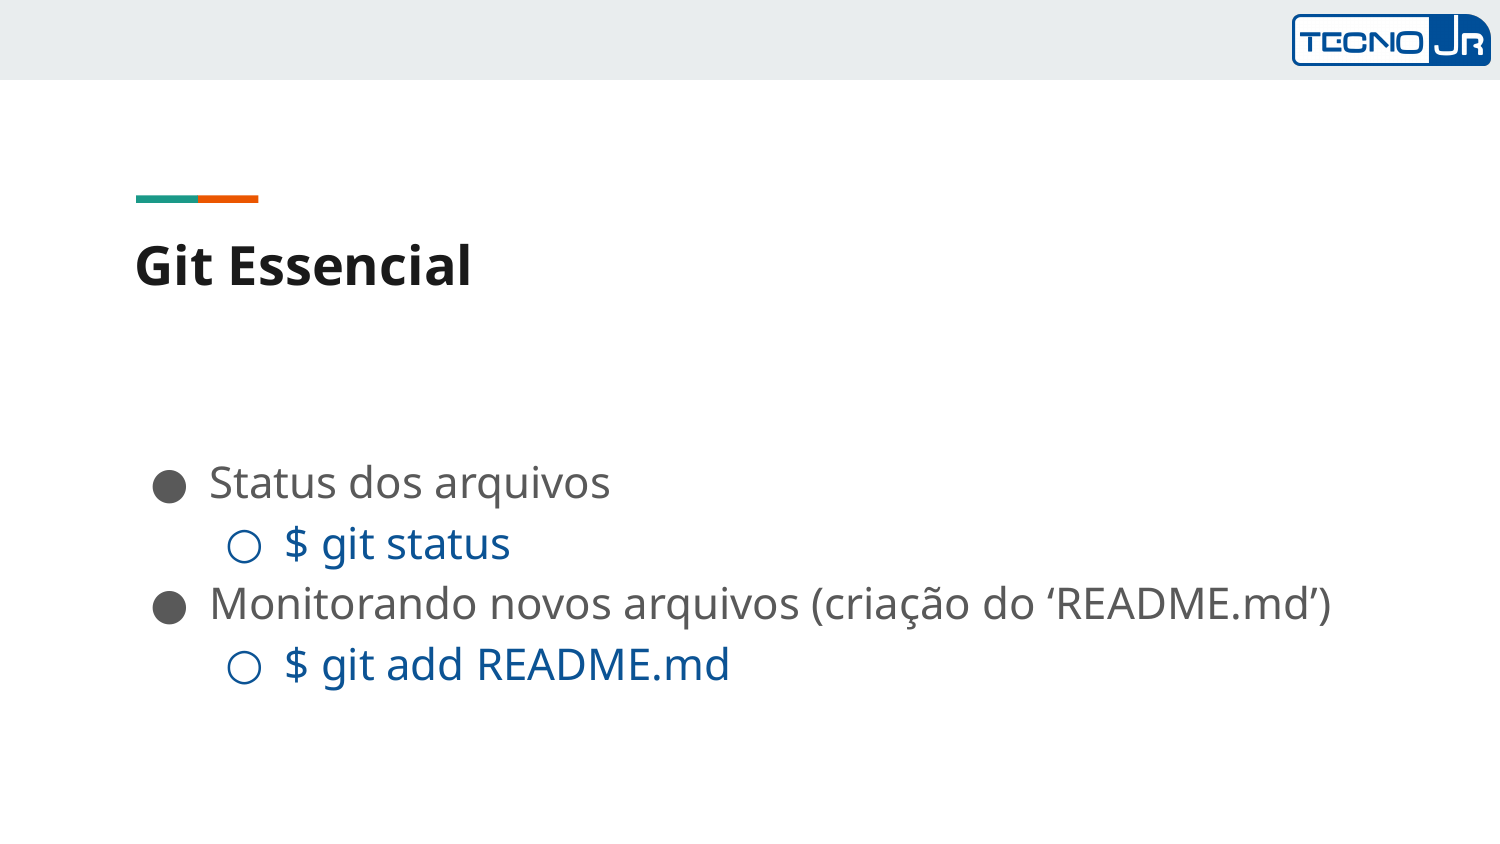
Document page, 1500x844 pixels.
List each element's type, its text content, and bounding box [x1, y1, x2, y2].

title Git Essencial [119, 216, 1381, 305]
picture [1292, 14, 1491, 66]
list Status dos arquivos $ git status Monitorando novos arquivos (criação do ‘README.md’) $ git add README.md [119, 341, 1381, 796]
